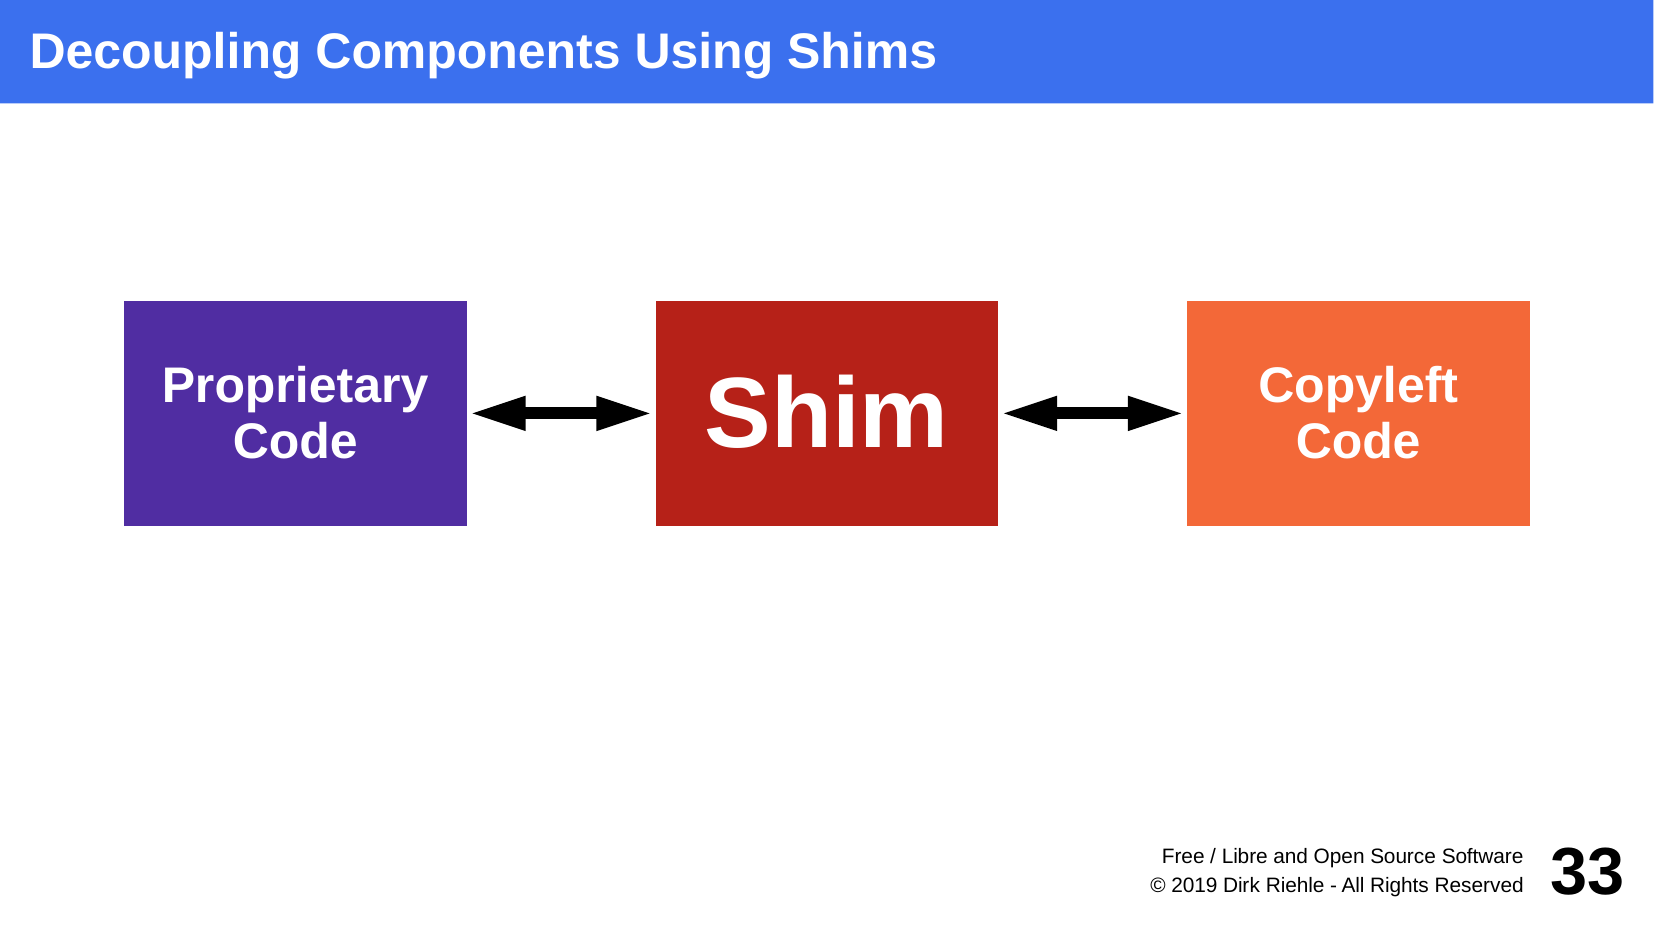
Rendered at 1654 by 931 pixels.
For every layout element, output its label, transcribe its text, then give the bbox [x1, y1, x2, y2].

text_box Shim [649, 295, 1004, 532]
title Decoupling Components Using Shims [0, 0, 1654, 104]
text_box Proprietary Code [118, 295, 473, 532]
text_box Copyleft Code [1181, 295, 1536, 532]
